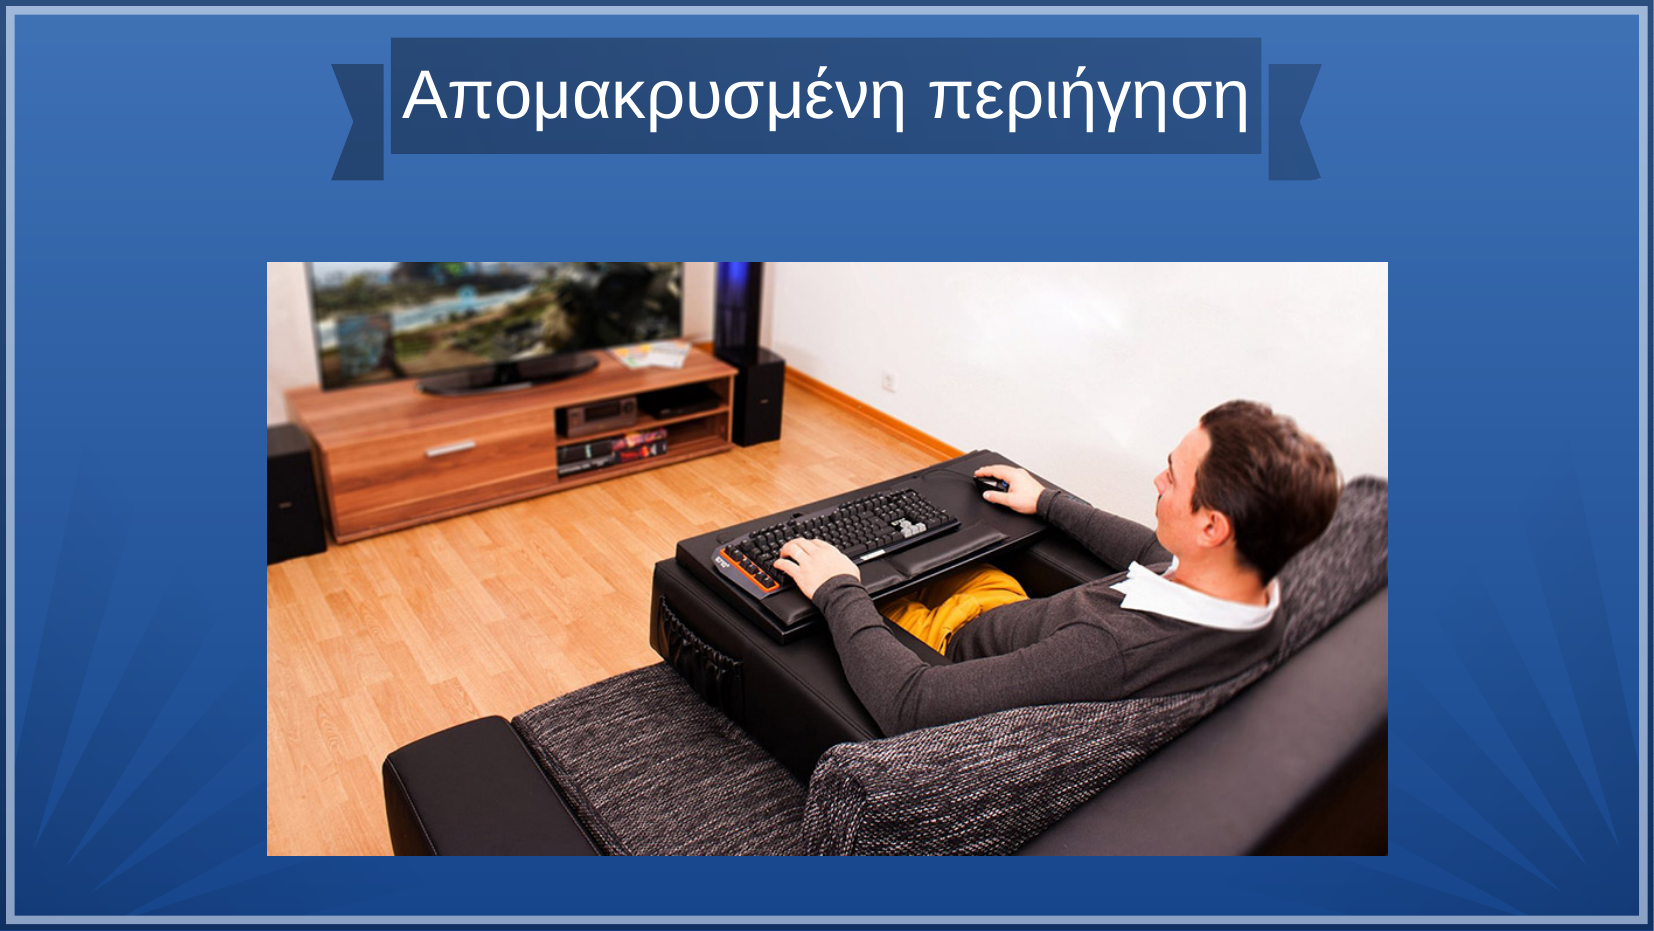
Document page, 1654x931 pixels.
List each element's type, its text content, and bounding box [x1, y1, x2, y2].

title Απομακρυσμένη περιήγηση [389, 35, 1264, 154]
picture [267, 262, 1388, 856]
